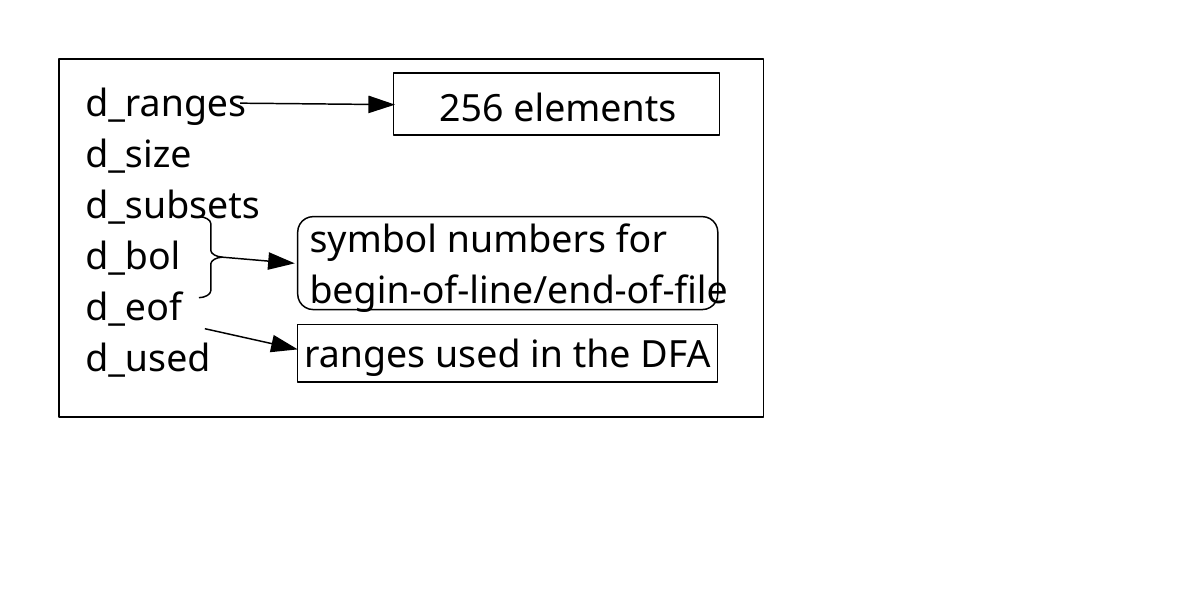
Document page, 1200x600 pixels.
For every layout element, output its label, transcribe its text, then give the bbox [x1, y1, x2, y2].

text_box ranges used in the DFA [297, 324, 718, 382]
text_box [58, 59, 764, 418]
text_box 256 elements [424, 73, 674, 134]
text_box d_ranges d_size d_subsets d_bol d_eof d_used [70, 69, 258, 356]
text_box symbol numbers for begin-of-line/end-of-file [294, 204, 718, 311]
